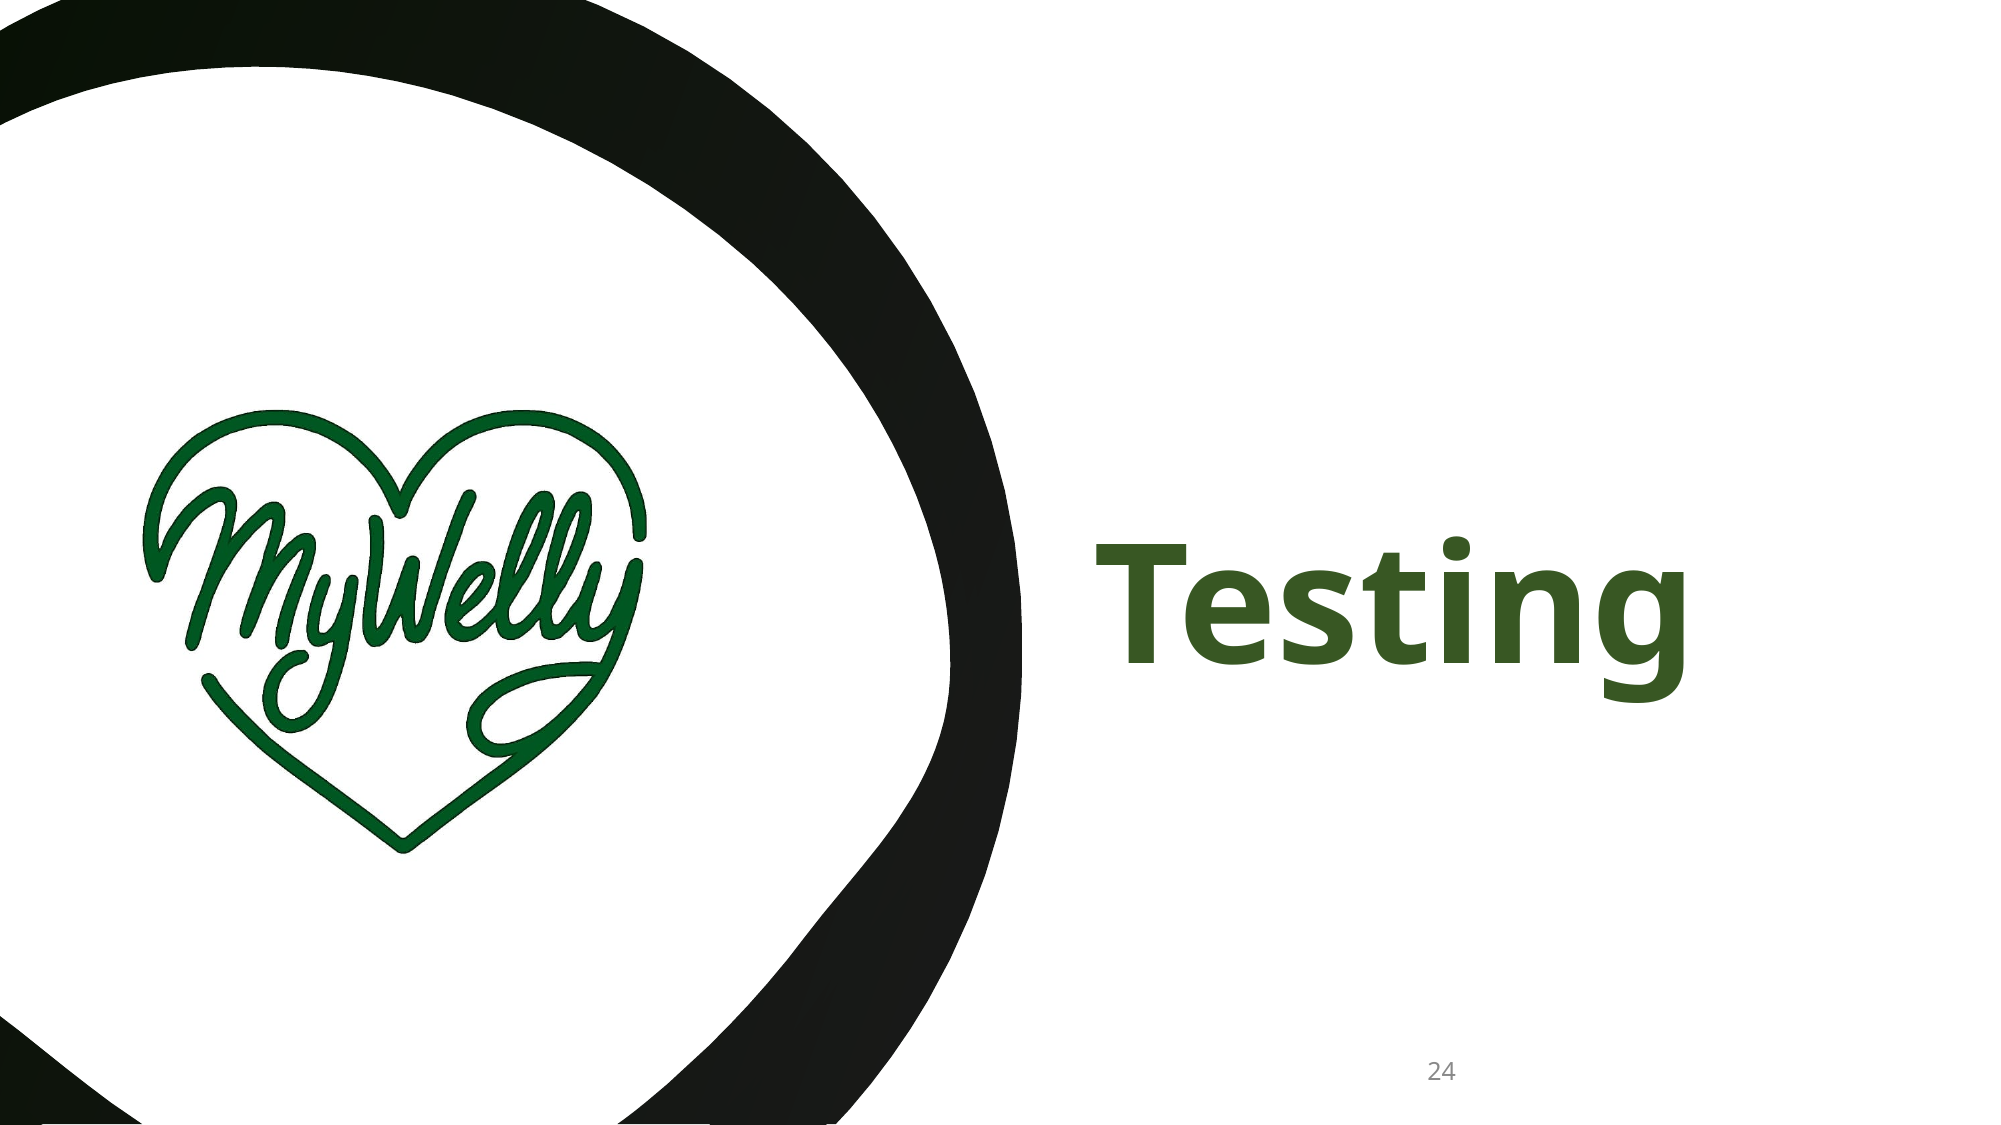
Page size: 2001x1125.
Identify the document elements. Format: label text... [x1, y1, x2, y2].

text_box Testing [1078, 512, 2000, 896]
text_box [0, 0, 2000, 1125]
picture [55, 297, 736, 978]
